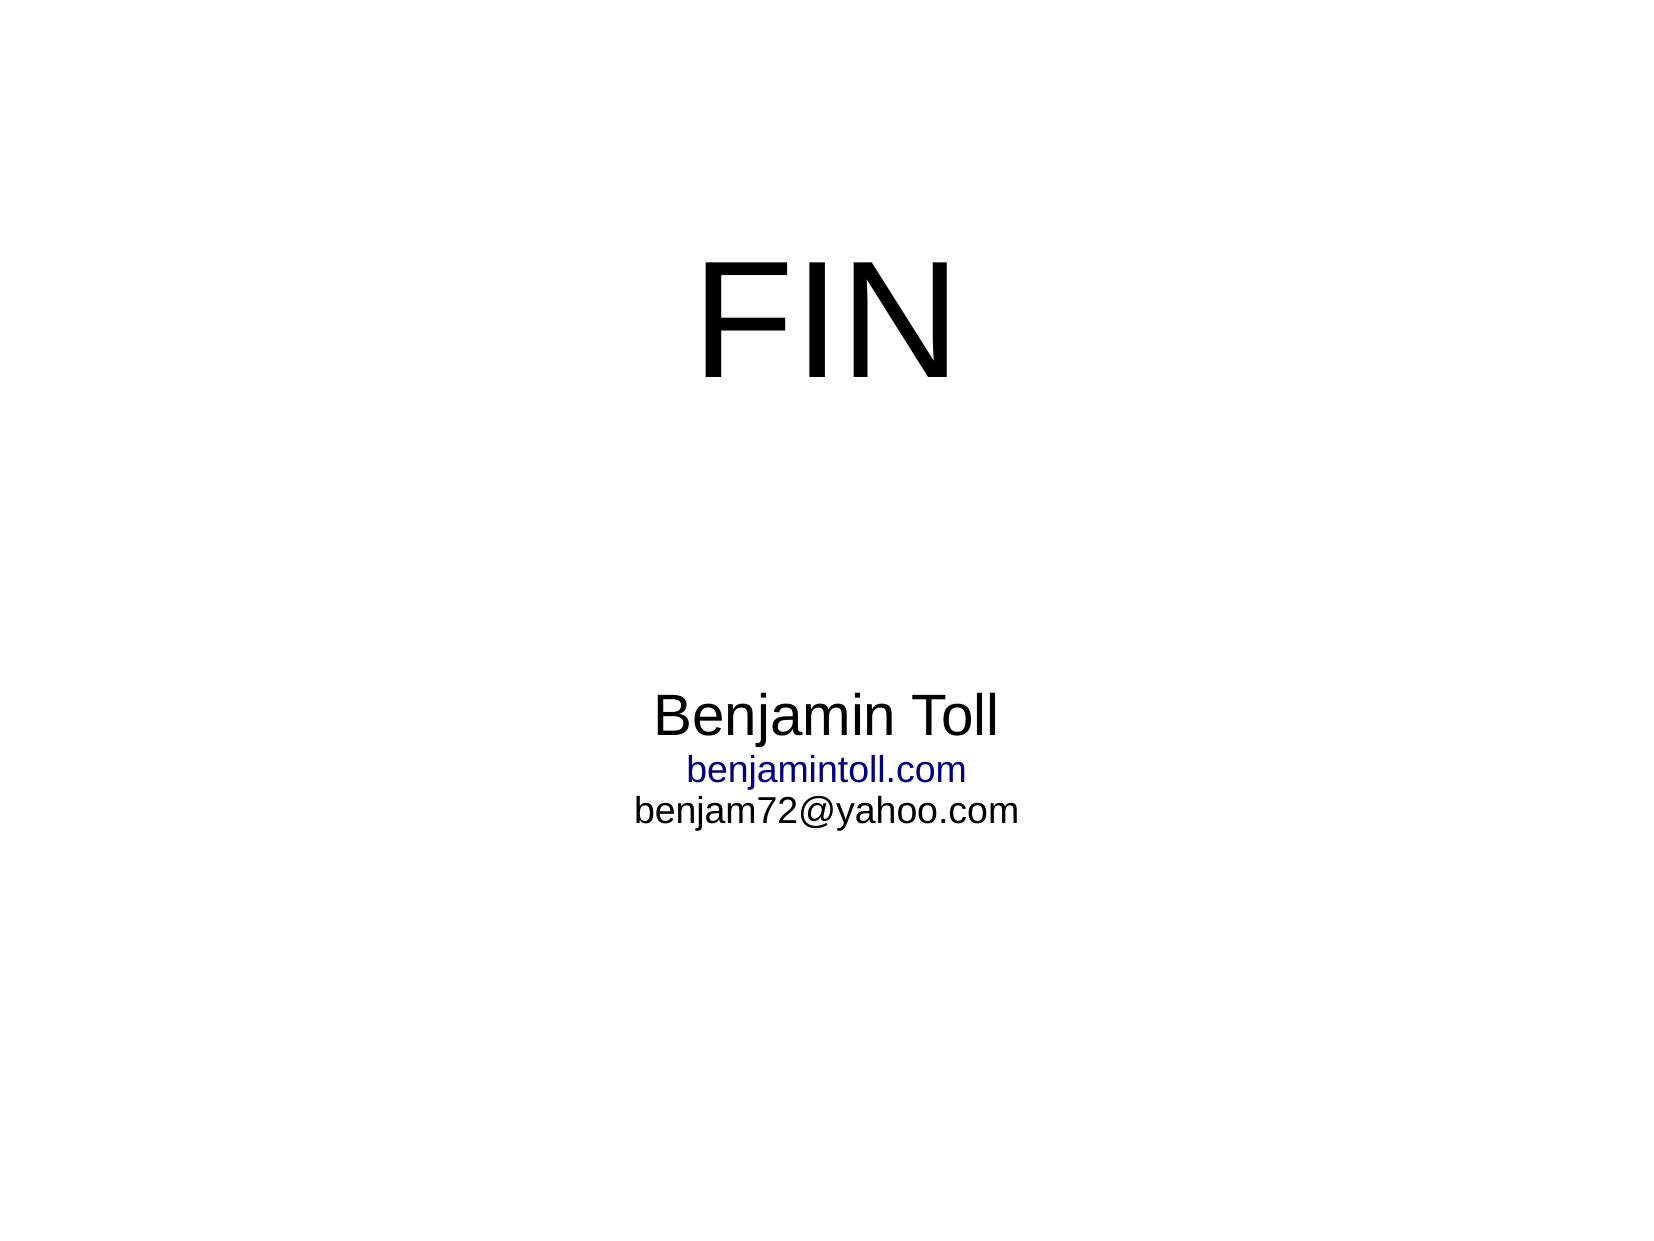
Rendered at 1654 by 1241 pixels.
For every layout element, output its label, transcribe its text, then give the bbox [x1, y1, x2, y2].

subtitle FIN Benjamin Toll benjamintoll.com benjam72@yahoo.com [82, 49, 1571, 1010]
